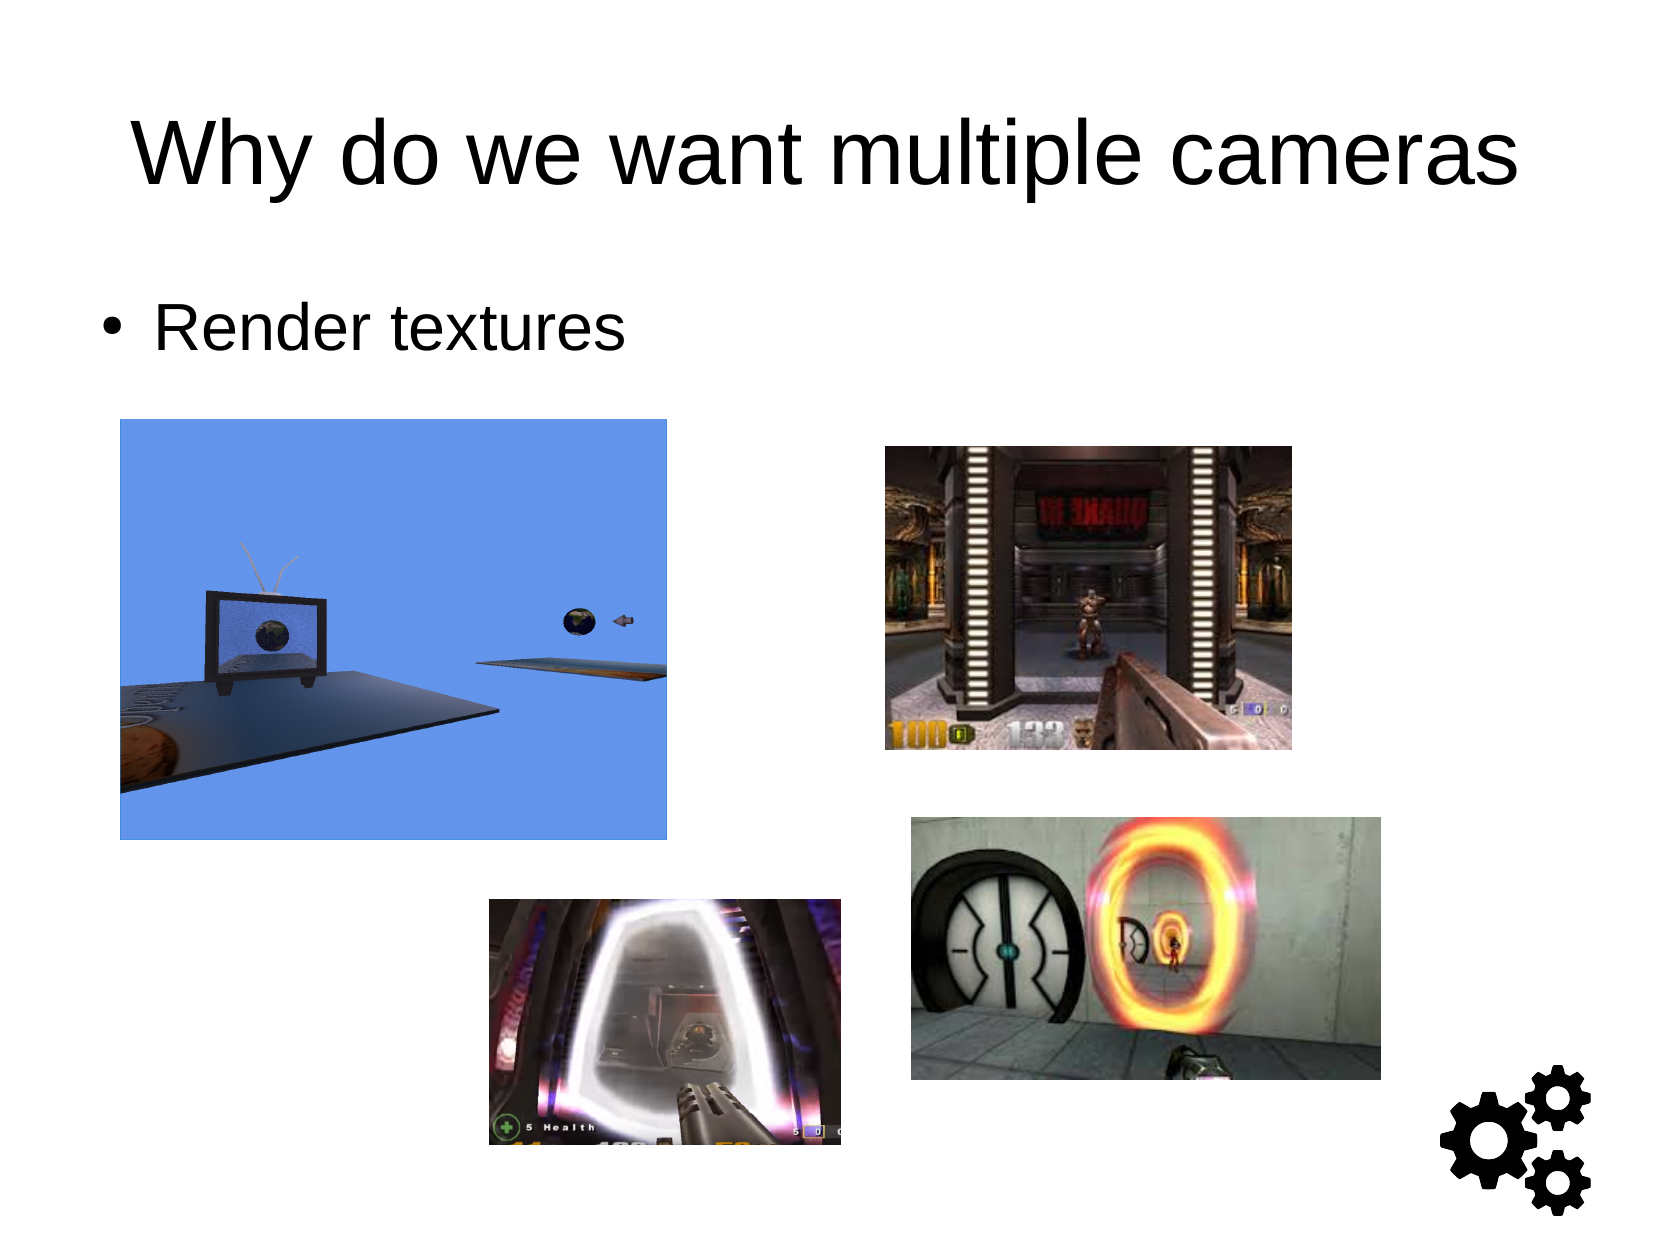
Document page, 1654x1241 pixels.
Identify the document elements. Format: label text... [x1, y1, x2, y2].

title Why do we want multiple cameras [82, 49, 1571, 257]
picture [120, 419, 667, 841]
picture [911, 817, 1381, 1081]
picture [1440, 1065, 1591, 1216]
list Render textures [82, 290, 1571, 1010]
picture [885, 446, 1292, 751]
picture [489, 899, 841, 1145]
